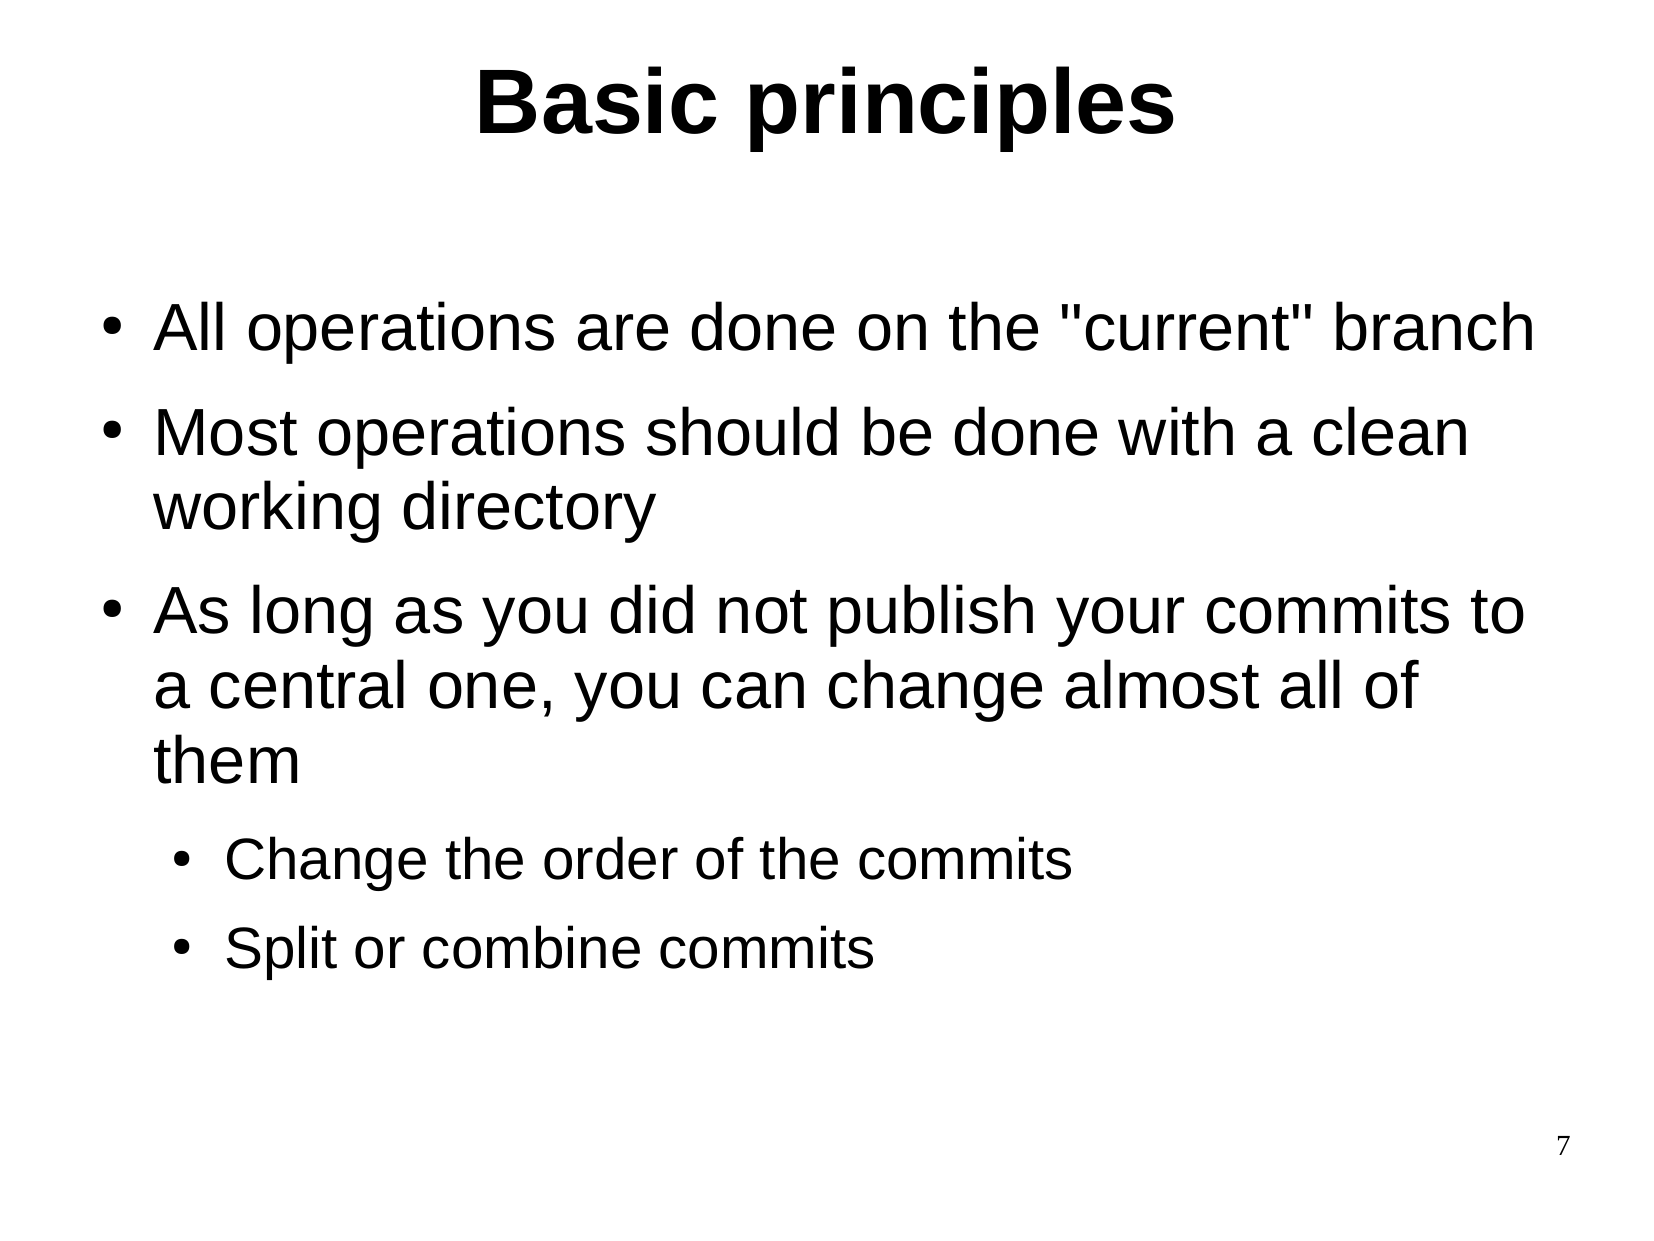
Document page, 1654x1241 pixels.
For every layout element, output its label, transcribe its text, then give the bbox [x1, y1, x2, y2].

list All operations are done on the "current" branch Most operations should be done with a clean working directory As long as you did not publish your commits to a central one, you can change almost all of them Change the order of the commits Split or combine commits [82, 290, 1571, 1010]
title Basic principles [82, 49, 1571, 257]
